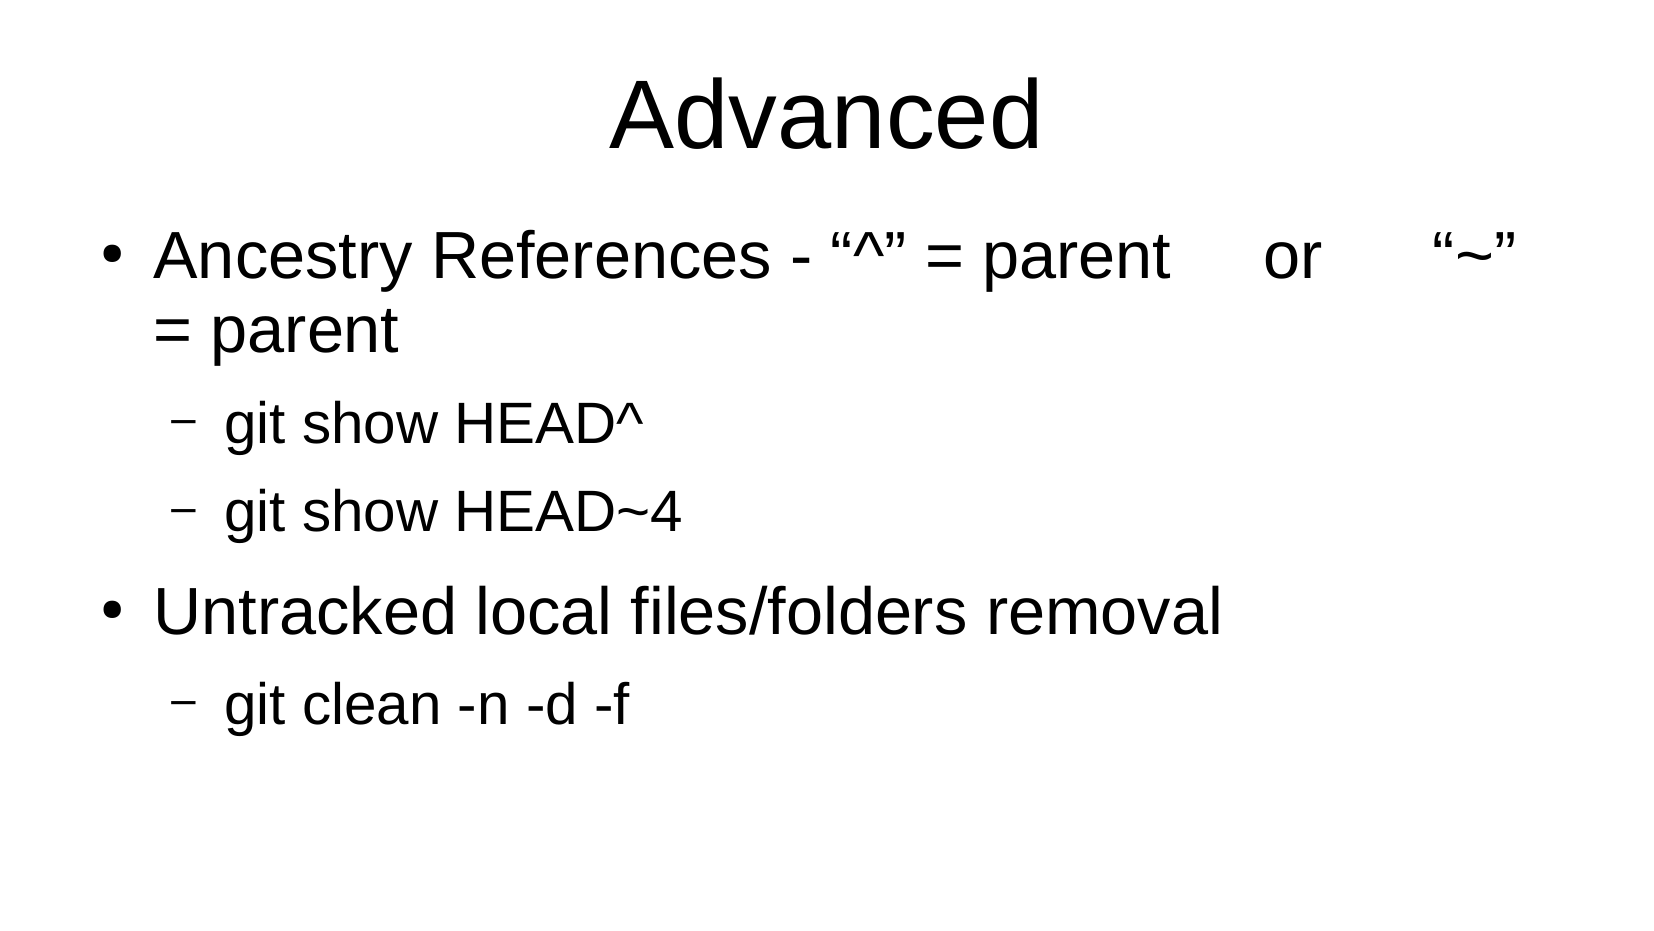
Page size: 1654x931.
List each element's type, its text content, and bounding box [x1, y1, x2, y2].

list Ancestry References - “^” = parent or “~” = parent git show HEAD^ git show HEAD~4 Untracked local files/folders removal git clean -n -d -f [82, 217, 1571, 757]
title Advanced [82, 37, 1571, 193]
